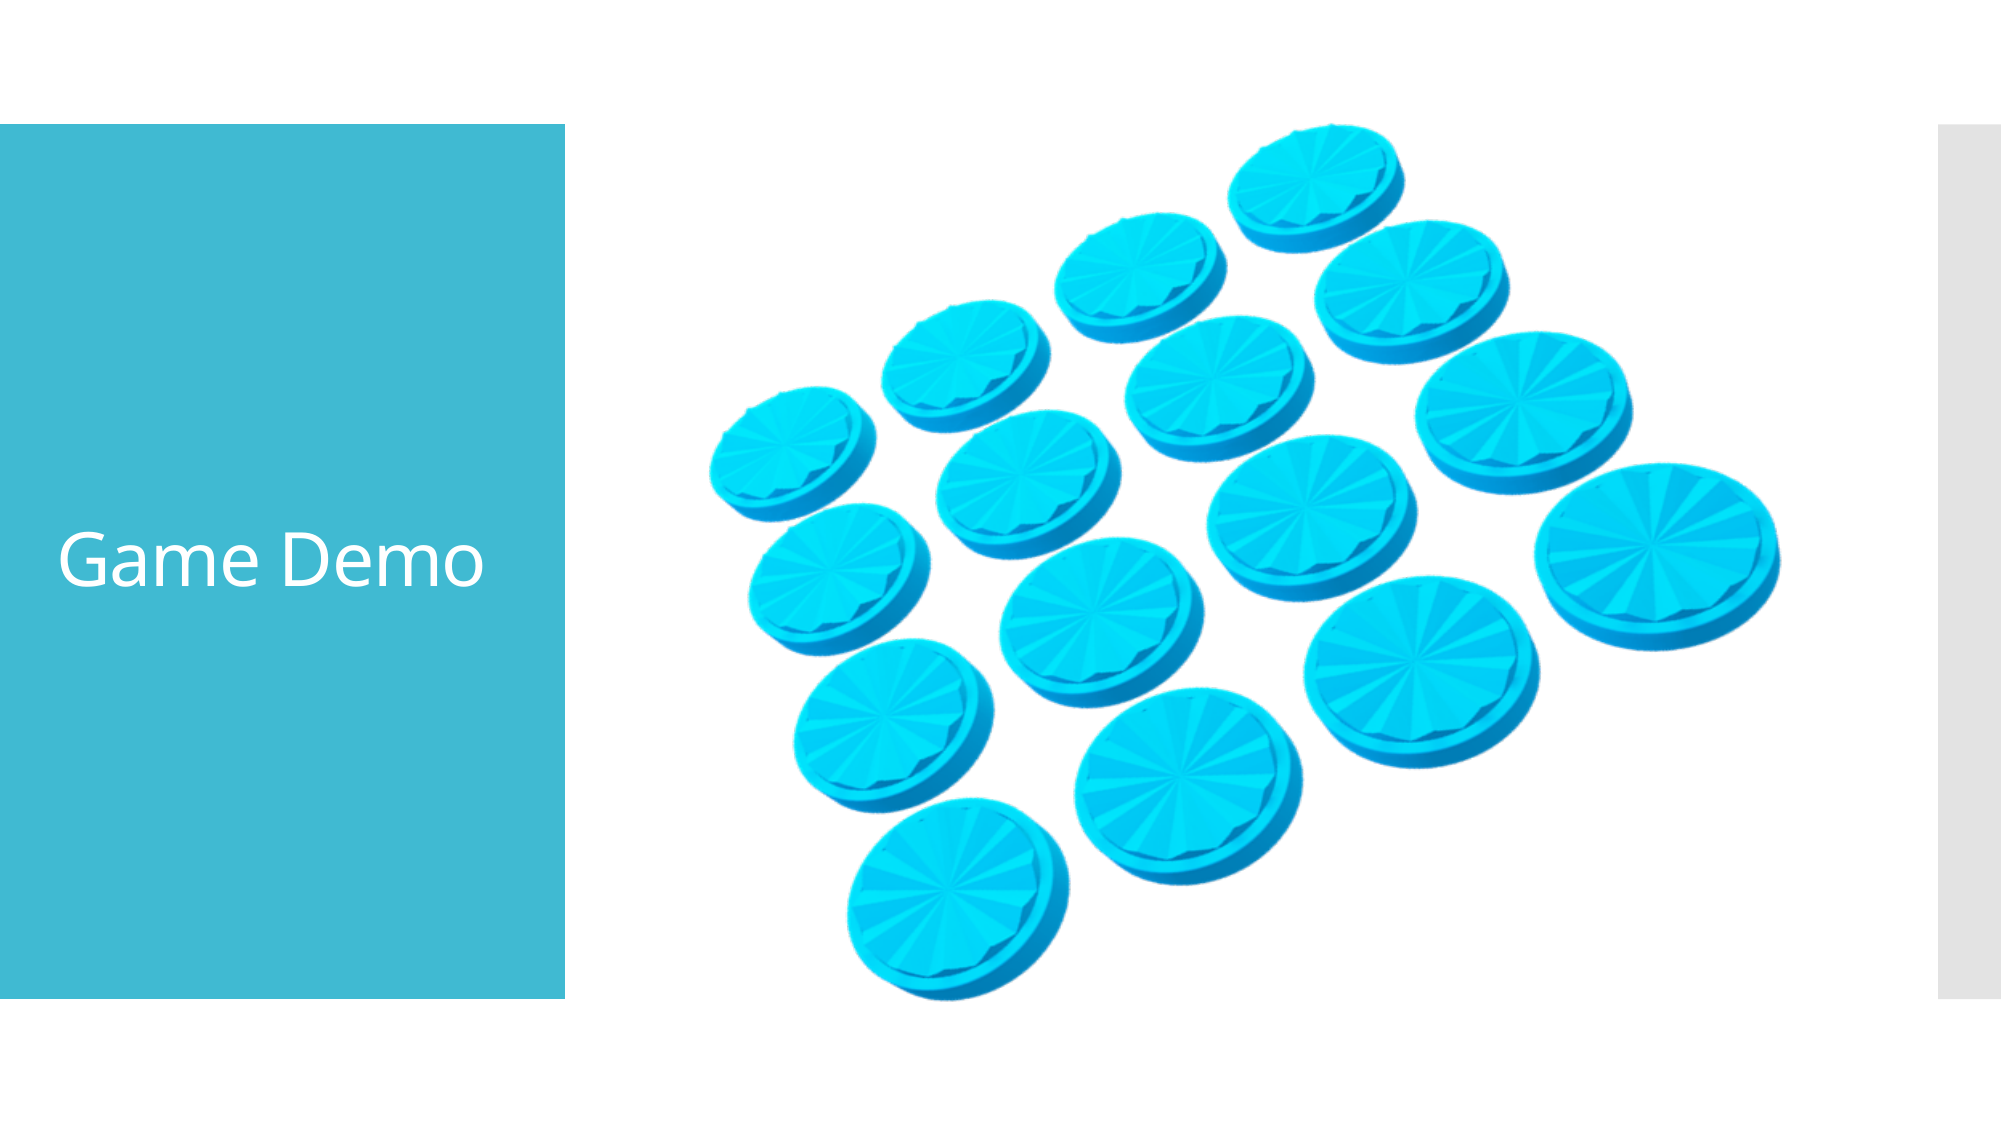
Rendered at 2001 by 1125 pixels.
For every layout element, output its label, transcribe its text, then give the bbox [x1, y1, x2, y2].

title Game Demo [41, 184, 526, 940]
picture [687, 99, 1809, 1026]
